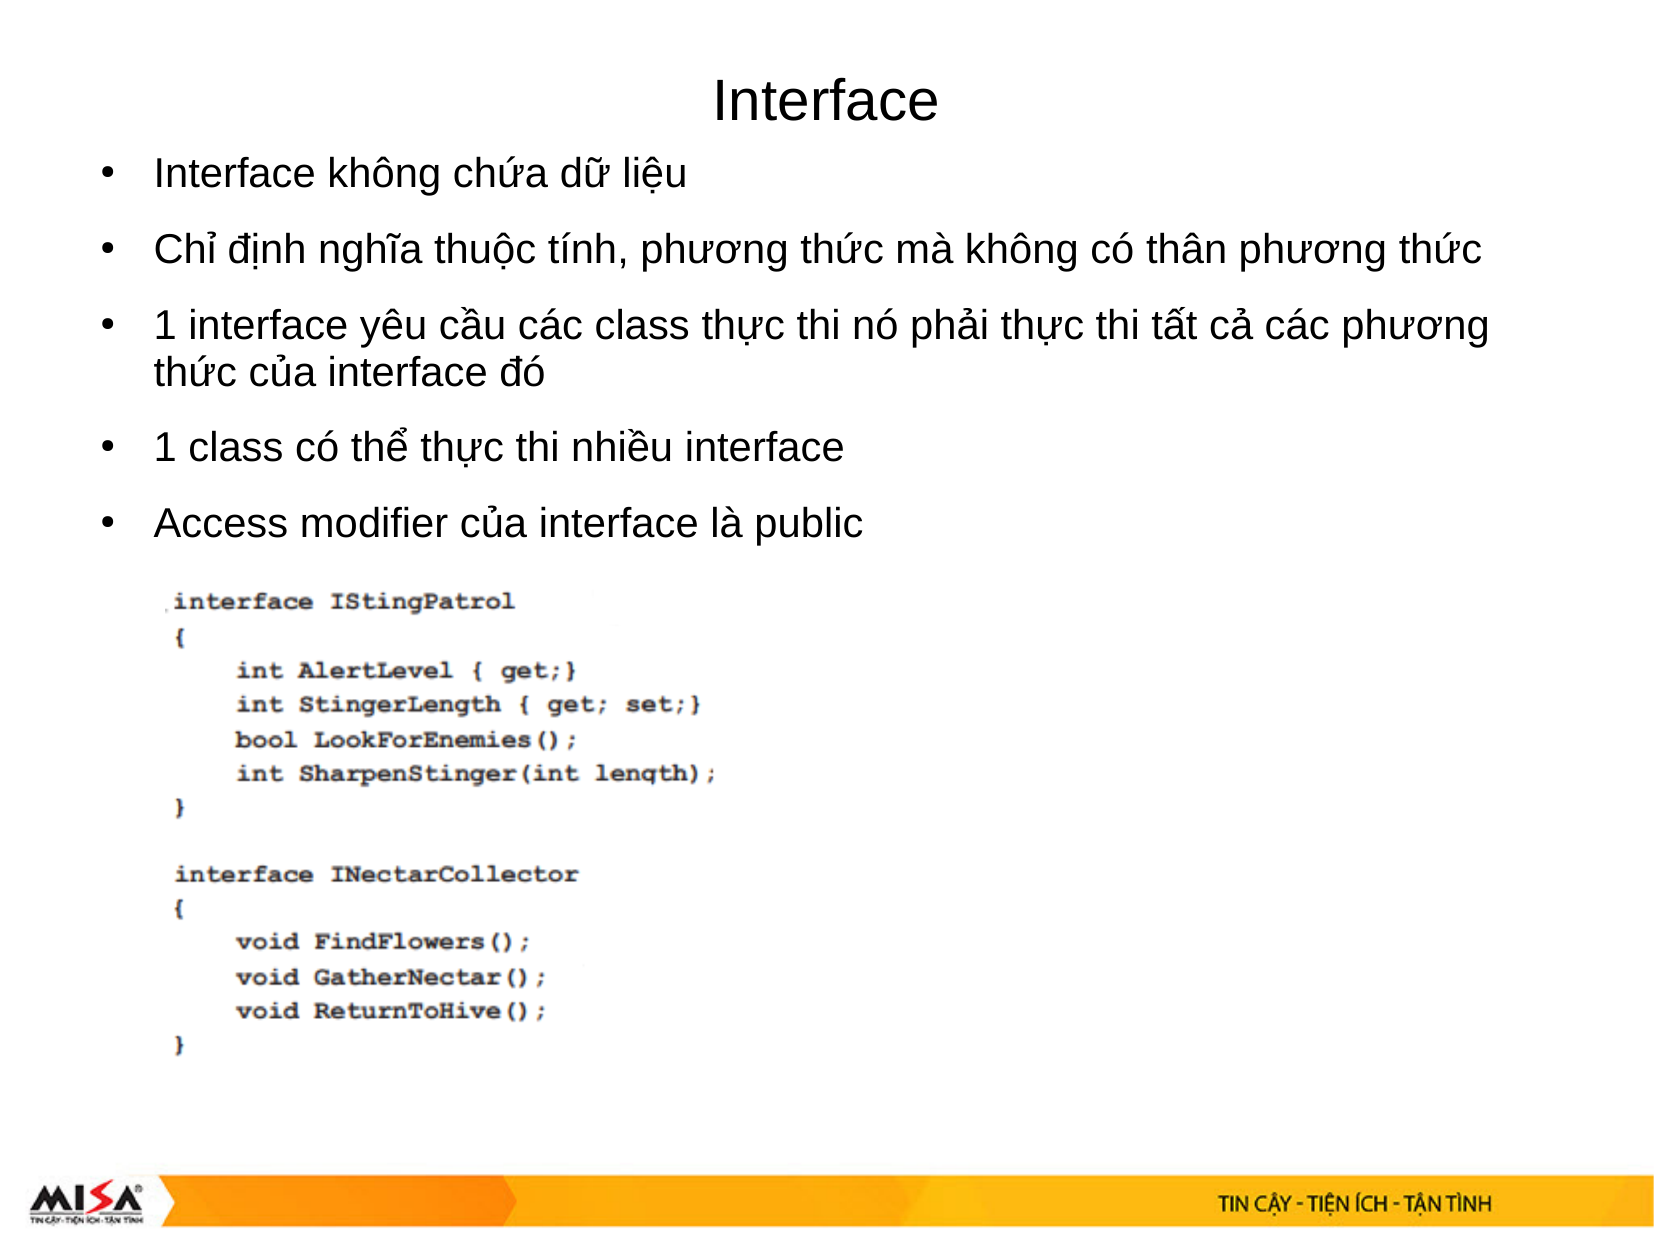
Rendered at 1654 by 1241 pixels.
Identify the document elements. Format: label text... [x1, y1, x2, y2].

title Interface [82, 49, 1571, 150]
picture [0, 0, 1654, 1241]
list Interface không chứa dữ liệu Chỉ định nghĩa thuộc tính, phương thức mà không có thân phương thức 1 interface yêu cầu các class thực thi nó phải thực thi tất cả các phương thức của interface đó 1 class có thể thực thi nhiều interface Access modifier của interface là public [82, 150, 1571, 1010]
